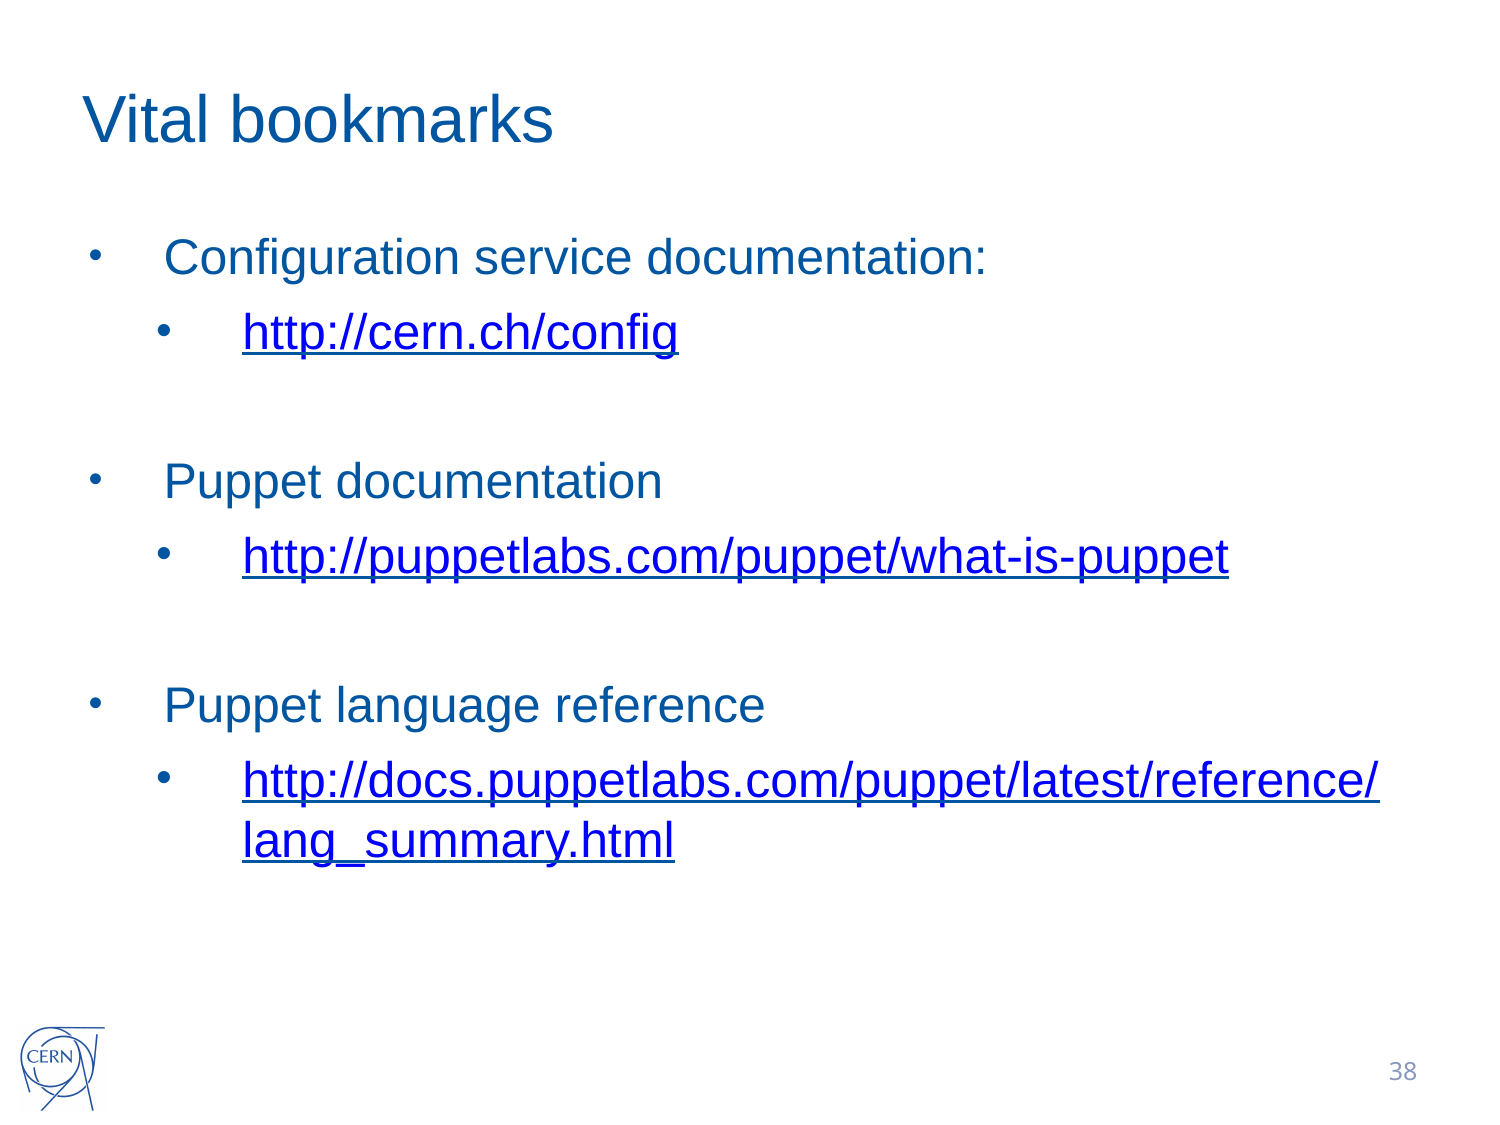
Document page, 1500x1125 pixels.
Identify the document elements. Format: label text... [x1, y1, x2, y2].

picture [18, 1025, 75, 1112]
title Vital bookmarks [75, 13, 1425, 217]
slide_number <number> [1342, 1051, 1425, 1095]
list Configuration service documentation: http://cern.ch/config Puppet documentation http://puppetlabs.com/puppet/what-is-puppet Puppet language reference http://docs.puppetlabs.com/puppet/latest/reference/lang_summary.html [75, 217, 1425, 1125]
